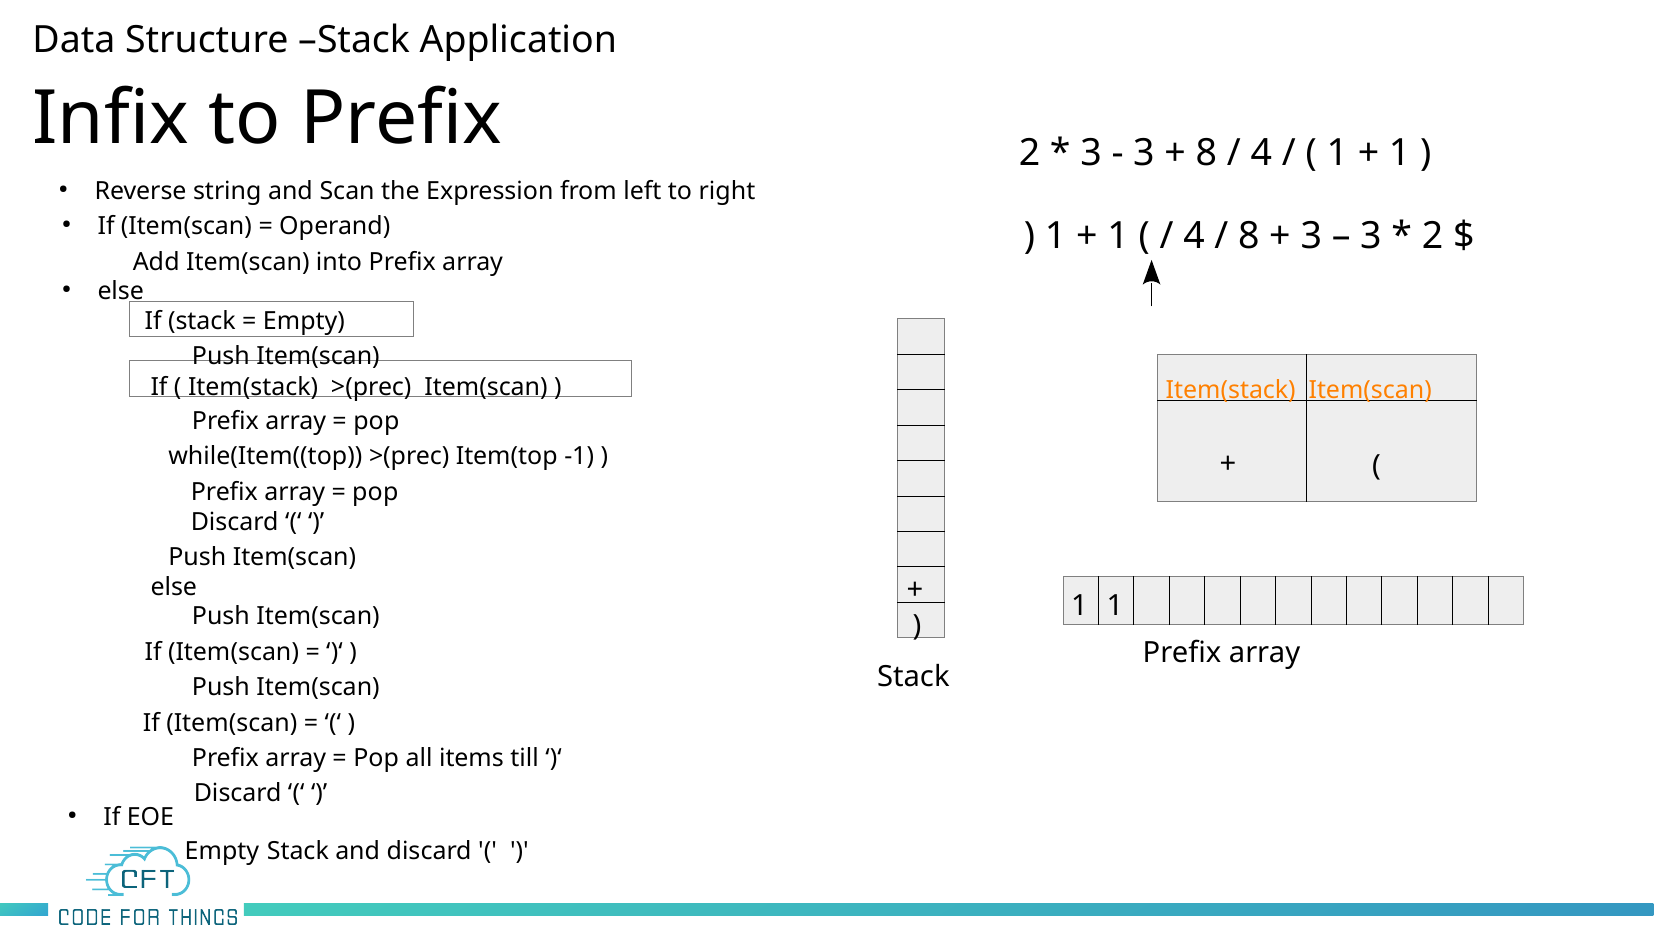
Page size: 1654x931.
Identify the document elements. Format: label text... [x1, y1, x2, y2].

text_box 1 [1091, 577, 1140, 627]
text_box + [891, 561, 947, 611]
text_box [897, 426, 945, 460]
text_box [1312, 576, 1346, 625]
text_box [1134, 576, 1169, 624]
picture [59, 846, 237, 925]
text_box [1241, 576, 1275, 624]
text_box while(Item((top)) >(prec) Item(top -1) ) [118, 430, 762, 489]
text_box [1157, 354, 1306, 360]
text_box [1489, 576, 1524, 625]
text_box Reverse string and Scan the Expression from left to right [44, 165, 960, 225]
text_box [897, 461, 945, 496]
text_box Push Item(scan) [141, 590, 414, 625]
text_box Prefix array = pop [140, 466, 442, 526]
text_box [897, 497, 945, 531]
text_box ( [1357, 437, 1412, 487]
text_box Add Item(scan) into Prefix array [82, 236, 780, 286]
text_box Empty Stack and discard '(' ')' [134, 820, 656, 880]
title Data Structure –Stack Application Infix to Prefix [32, 12, 1536, 166]
text_box [897, 355, 945, 389]
text_box If (Item(scan) = ‘)‘ ) [94, 625, 508, 671]
text_box If (Item(scan) = Operand) [47, 200, 491, 260]
text_box Push Item(scan) [141, 661, 473, 706]
text_box [1347, 576, 1381, 625]
text_box [897, 318, 945, 354]
text_box [1205, 576, 1240, 624]
text_box Discard ‘(‘ ‘)’ [140, 496, 376, 531]
text_box [897, 390, 945, 425]
text_box Prefix array [1128, 624, 1341, 674]
text_box 1 [1056, 576, 1105, 627]
text_box Prefix array = Pop all items till ‘)‘ [141, 732, 685, 792]
text_box [1307, 354, 1477, 360]
text_box 2 * 3 - 3 + 8 / 4 / ( 1 + 1 ) [968, 118, 1554, 178]
text_box Push Item(scan) [118, 531, 390, 576]
text_box Stack [862, 647, 973, 697]
text_box [897, 532, 945, 561]
text_box [1307, 410, 1477, 502]
text_box [1276, 576, 1311, 624]
text_box [1170, 576, 1204, 624]
text_box ) [897, 611, 943, 646]
text_box else [100, 561, 243, 621]
text_box [1157, 410, 1306, 502]
text_box [1382, 576, 1417, 625]
text_box ) 1 + 1 ( / 4 / 8 + 3 – 3 * 2 $ [973, 200, 1577, 260]
text_box If ( Item(stack) >(prec) Item(scan) ) [100, 360, 632, 406]
text_box [1418, 576, 1452, 625]
text_box If (stack = Empty) [94, 295, 449, 355]
text_box If (Item(scan) = ‘(‘ ) [92, 696, 449, 756]
text_box Discard ‘(‘ ‘)’ [143, 767, 475, 812]
text_box Item(stack) Item(scan) [1115, 360, 1483, 410]
text_box else [47, 265, 213, 325]
text_box Prefix array = pop [141, 395, 498, 430]
text_box [1453, 576, 1488, 625]
text_box If EOE [53, 791, 201, 836]
text_box Push Item(scan) [141, 330, 473, 390]
text_box + [1204, 435, 1259, 485]
